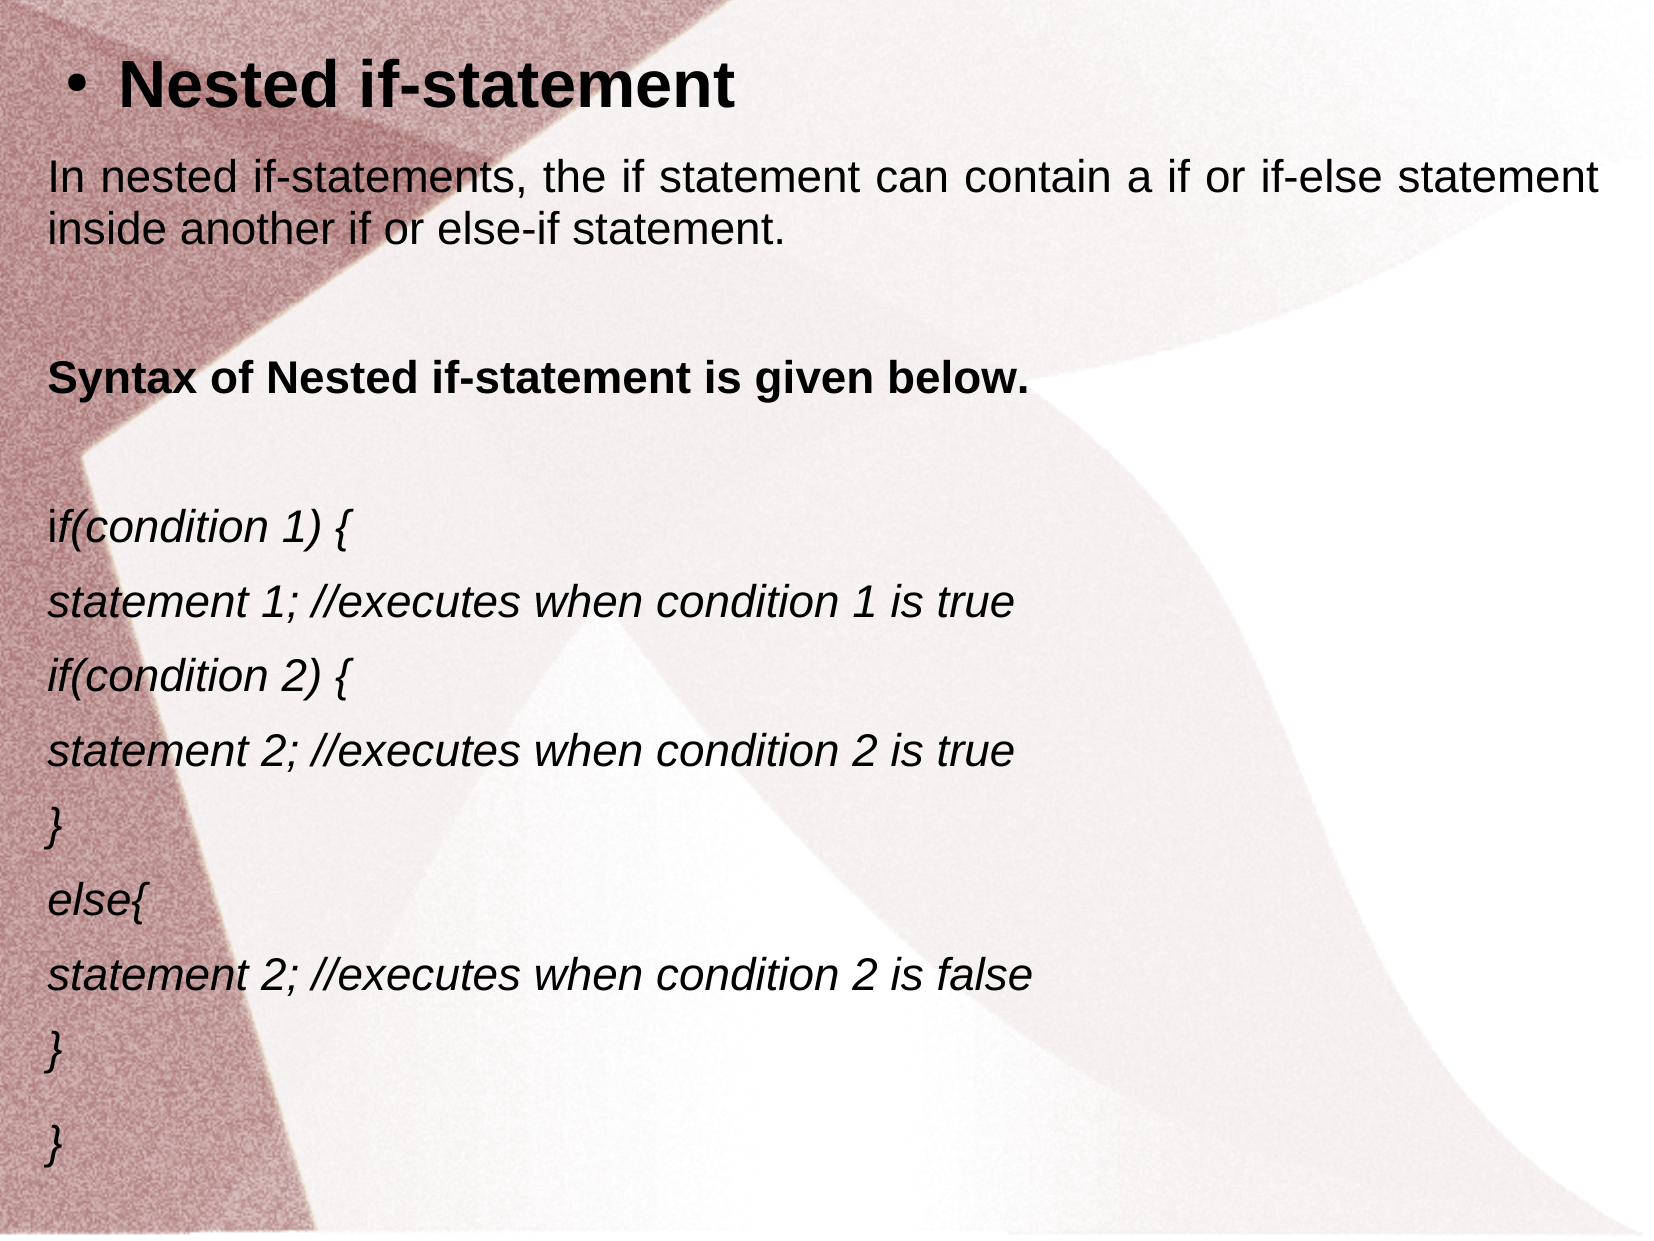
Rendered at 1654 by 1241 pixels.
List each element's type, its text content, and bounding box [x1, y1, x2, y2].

picture [0, 0, 1654, 1241]
list Nested if-statement In nested if-statements, the if statement can contain a if or if-else statement inside another if or else-if statement. Syntax of Nested if-statement is given below. if(condition 1) { statement 1; //executes when condition 1 is true if(condition 2) { statement 2; //executes when condition 2 is true } else{ statement 2; //executes when condition 2 is false } } [47, 47, 1601, 1205]
